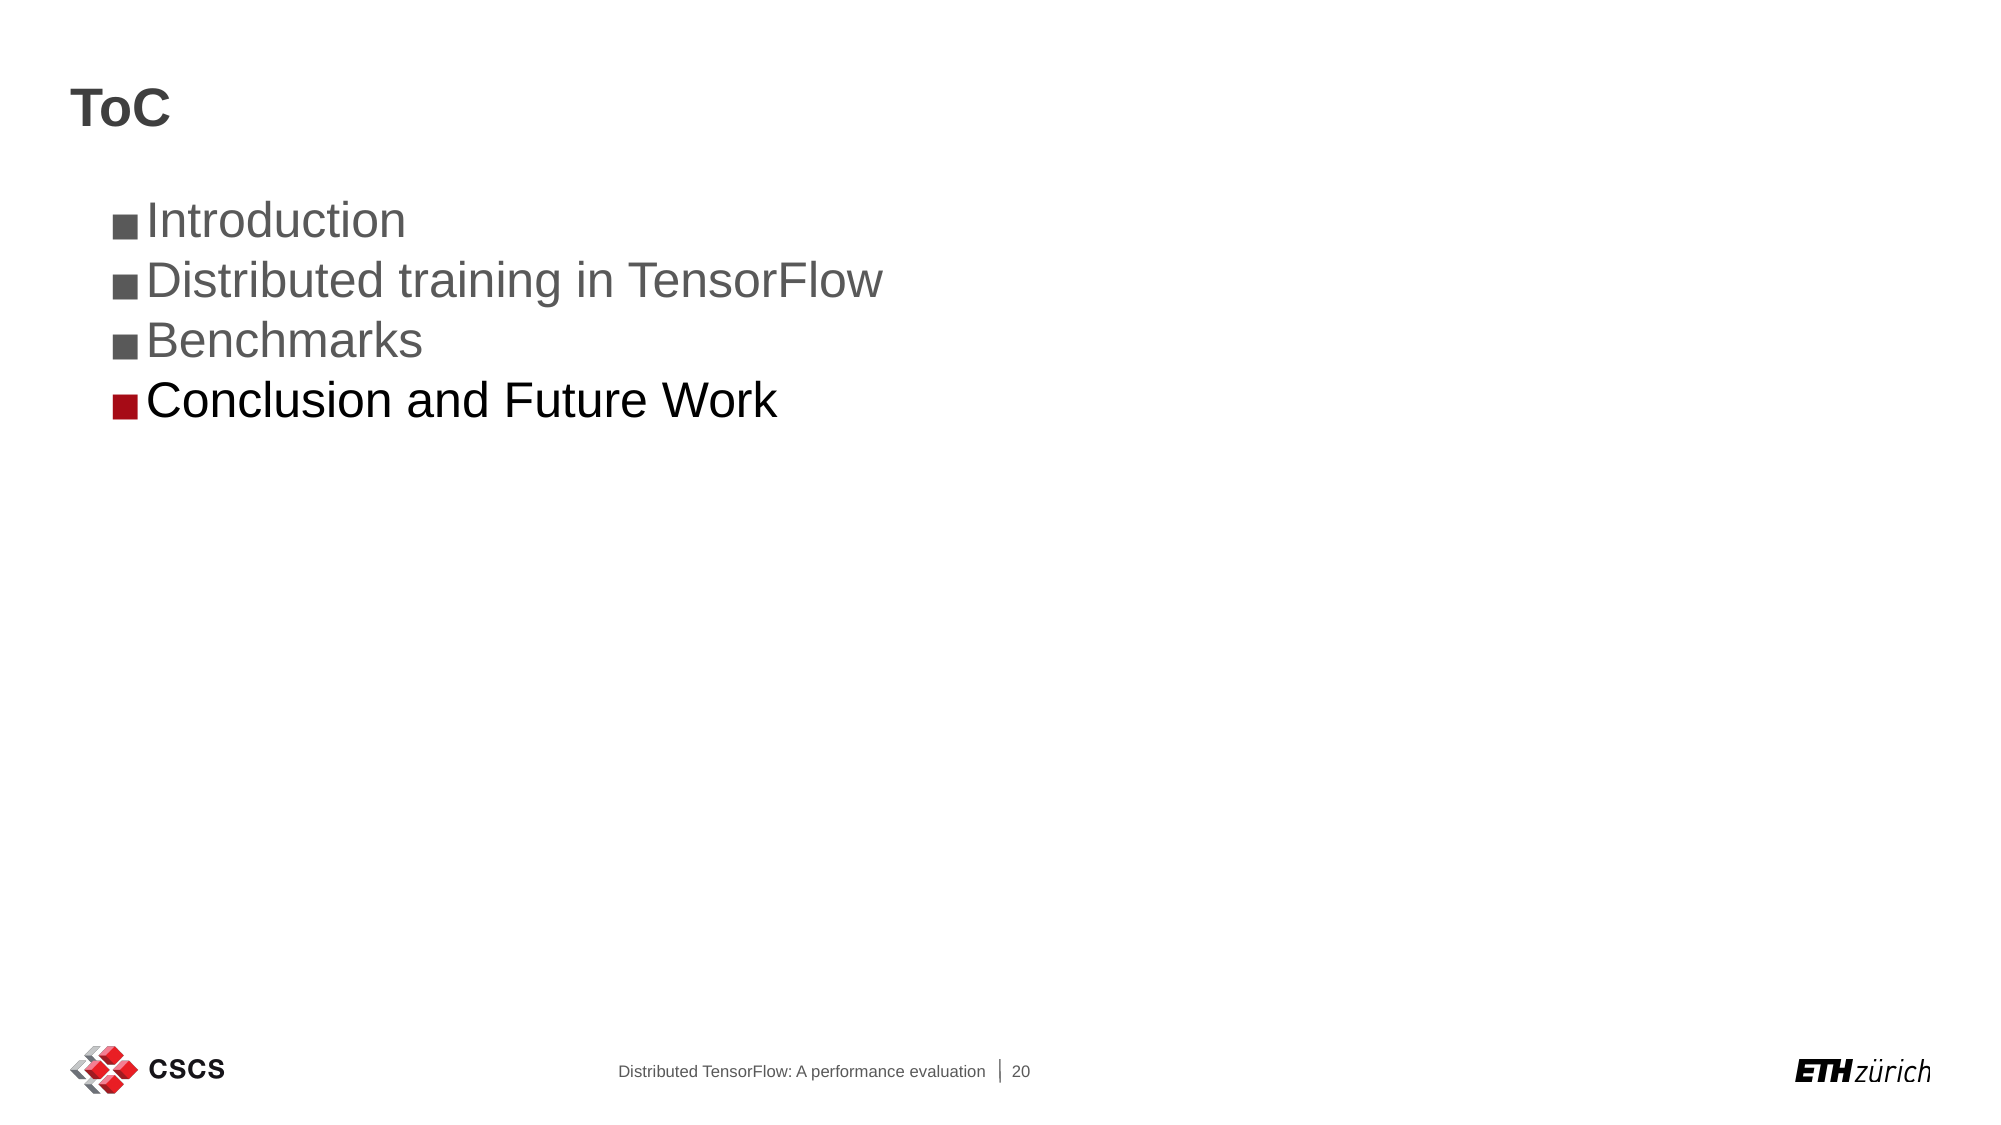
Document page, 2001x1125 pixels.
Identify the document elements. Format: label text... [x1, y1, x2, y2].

picture [1795, 1059, 1930, 1082]
picture [57, 1033, 236, 1106]
title ToC [70, 7, 1930, 149]
slide_number <number> [999, 1059, 1063, 1083]
footer Distributed TensorFlow: A performance evaluation [322, 1059, 998, 1083]
list Introduction Distributed training in TensorFlow Benchmarks Conclusion and Future Work [70, 178, 1930, 1022]
